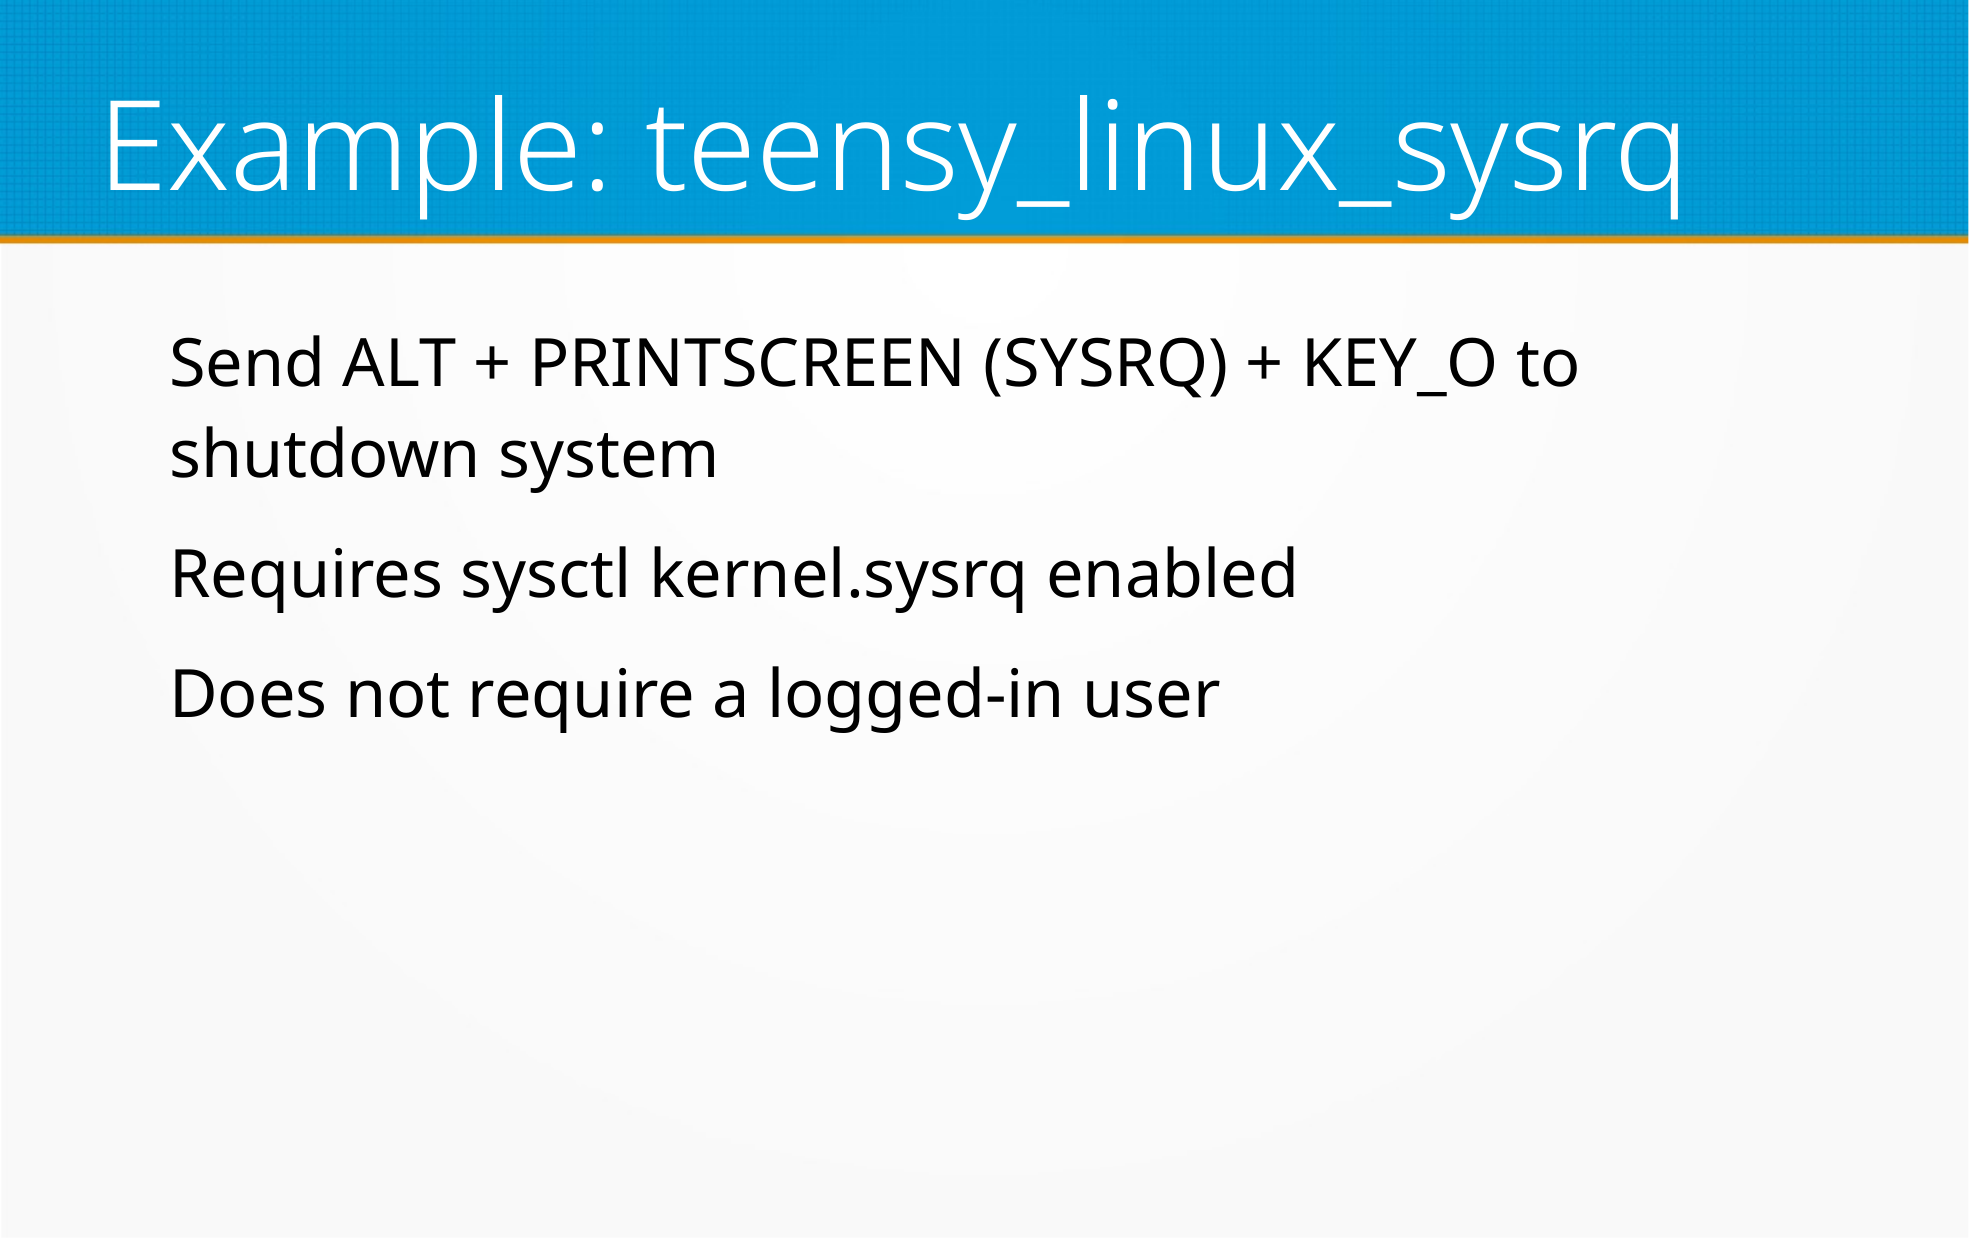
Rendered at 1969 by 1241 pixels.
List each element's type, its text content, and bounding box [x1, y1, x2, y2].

picture [0, 233, 1969, 1241]
list Send ALT + PRINTSCREEN (SYSRQ) + KEY_O to shutdown system Requires sysctl kernel.sysrq enabled Does not require a logged-in user [98, 315, 1861, 1081]
title Example: teensy_linux_sysrq [98, 19, 1870, 227]
